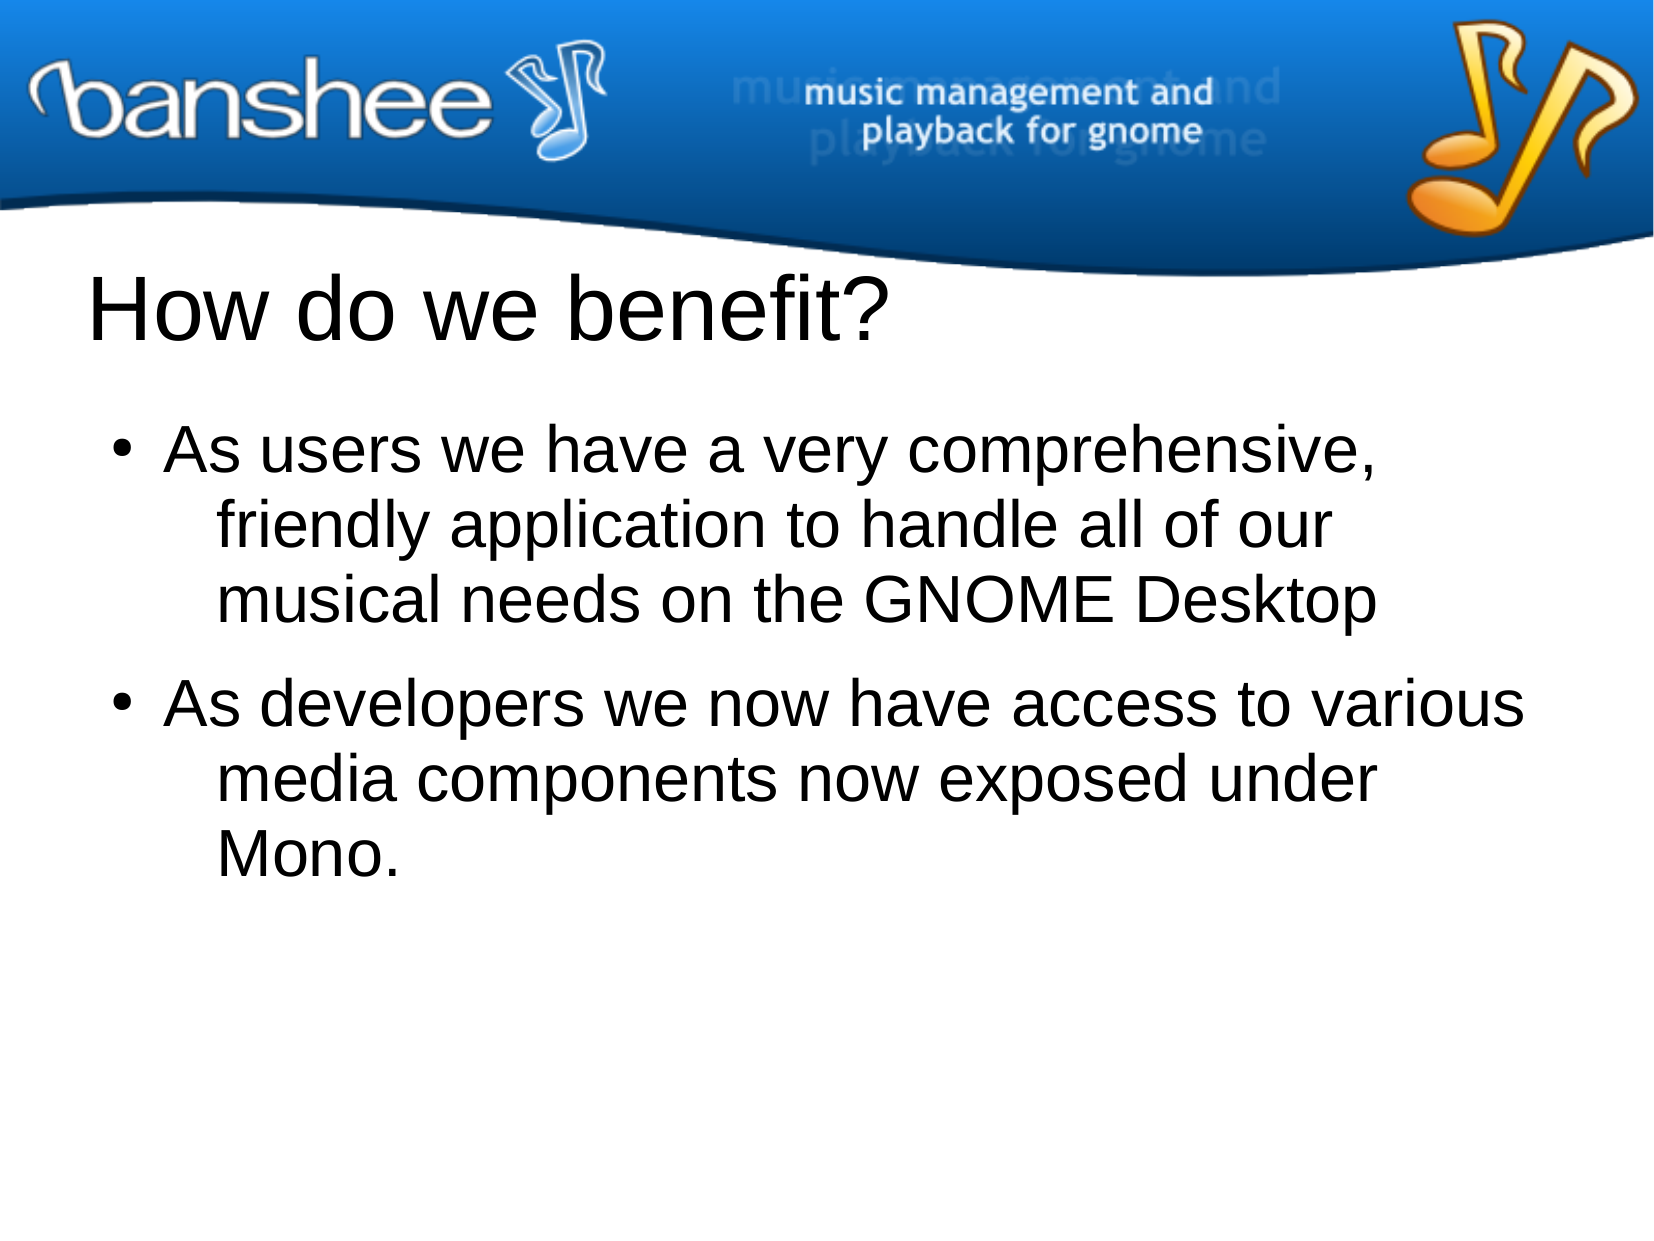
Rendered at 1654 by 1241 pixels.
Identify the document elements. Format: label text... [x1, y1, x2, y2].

picture [0, 0, 1654, 290]
title How do we benefit? [86, 205, 1576, 413]
list As users we have a very comprehensive, friendly application to handle all of our musical needs on the GNOME Desktop As developers we now have access to various media components now exposed under Mono. [75, 412, 1564, 1231]
